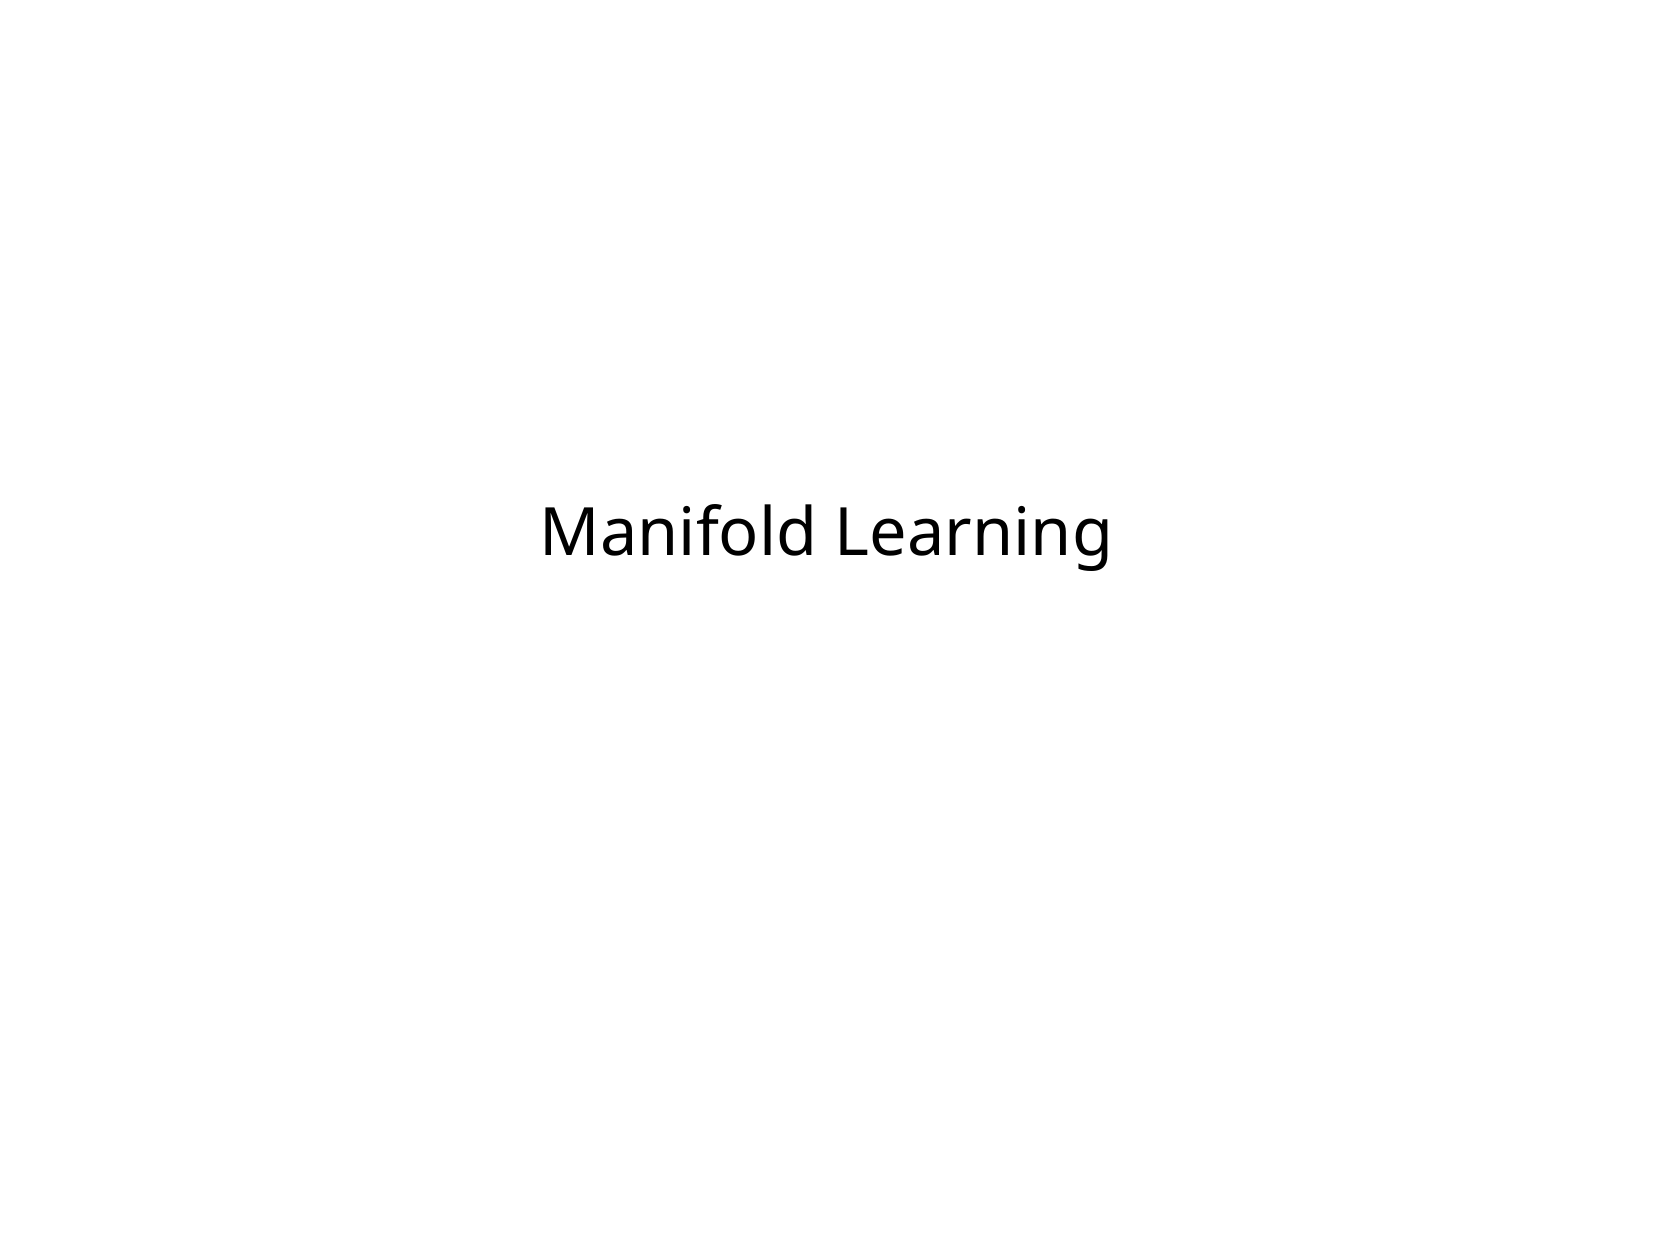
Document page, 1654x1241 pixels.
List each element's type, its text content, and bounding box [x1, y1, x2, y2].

subtitle Manifold Learning [82, 49, 1571, 1010]
